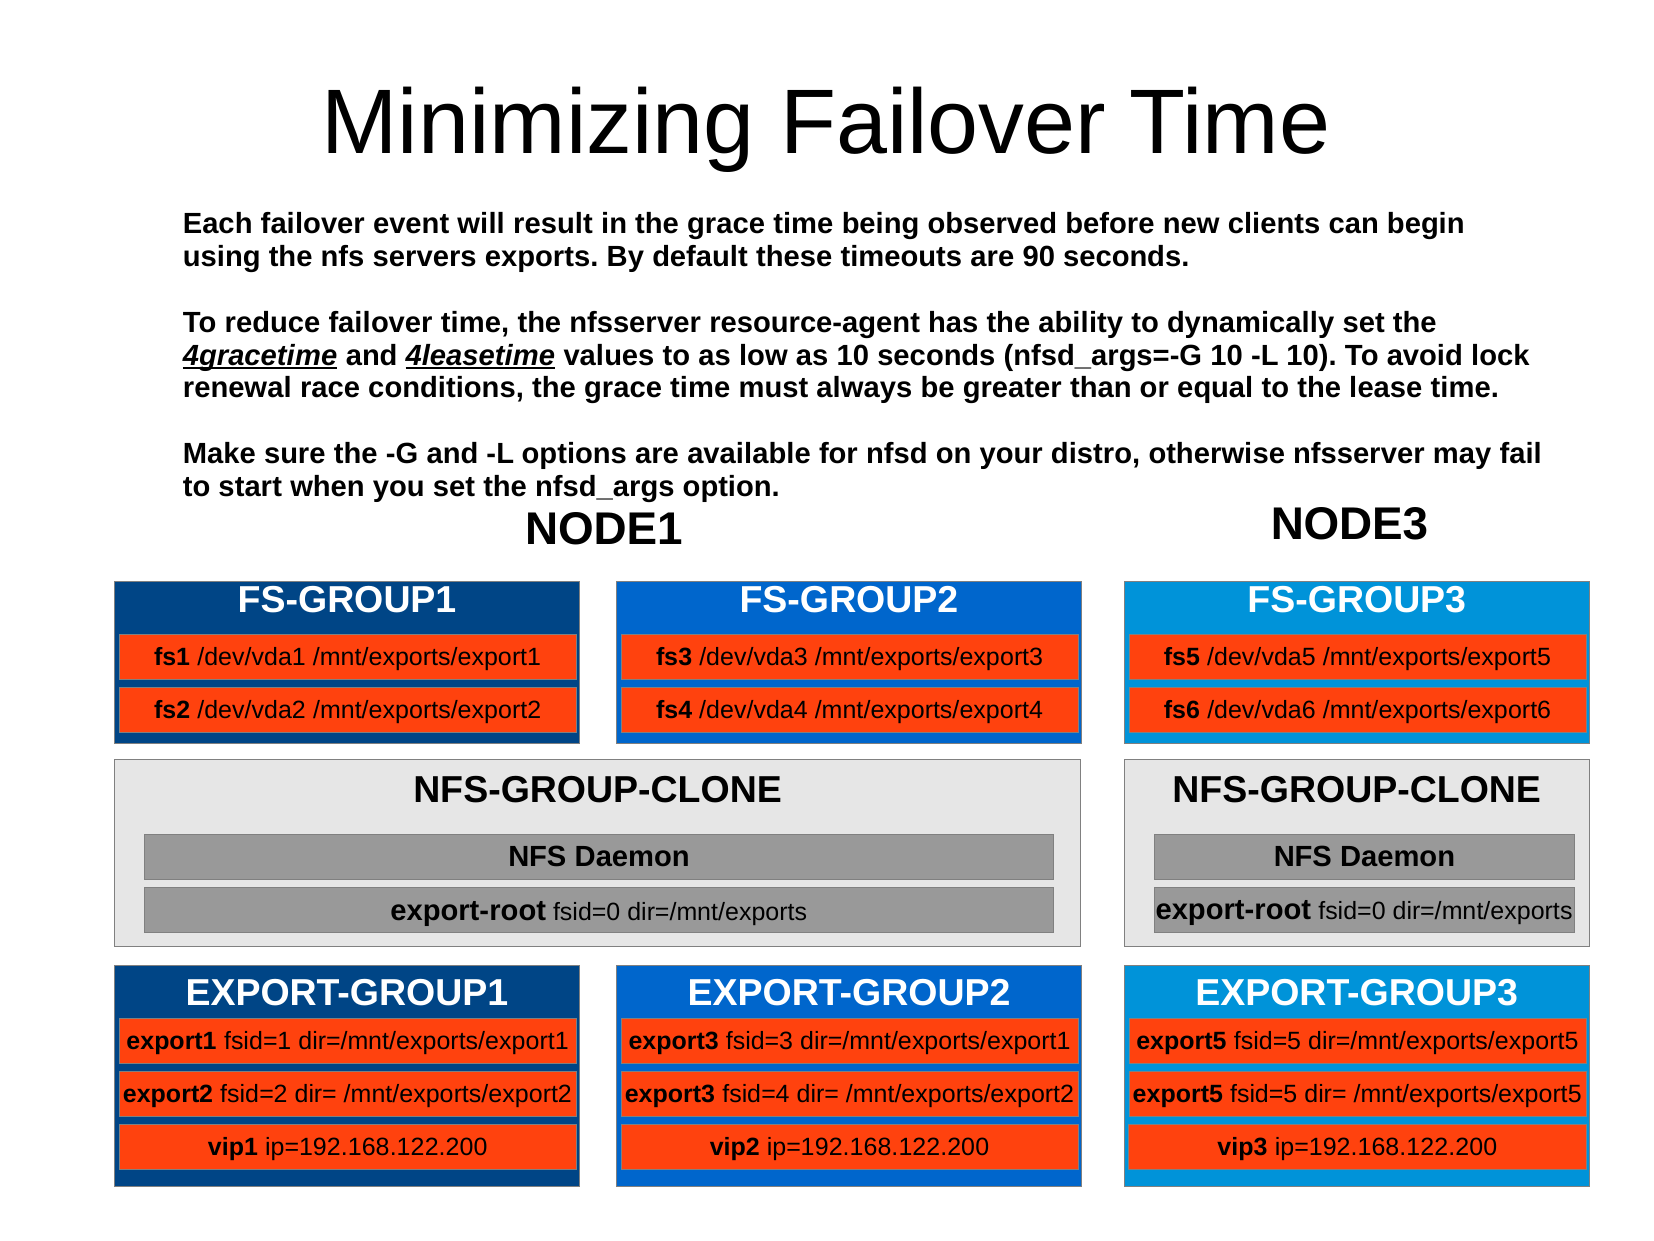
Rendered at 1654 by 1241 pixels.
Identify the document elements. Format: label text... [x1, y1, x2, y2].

text_box NODE3 [1256, 490, 1452, 574]
text_box fs2 /dev/vda2 /mnt/exports/export2 [119, 687, 577, 733]
text_box fs4 /dev/vda4 /mnt/exports/export4 [621, 687, 1079, 733]
text_box fs5 /dev/vda5 /mnt/exports/export5 [1129, 634, 1587, 680]
text_box FS-GROUP2 [616, 581, 1082, 744]
text_box export5 fsid=5 dir=/mnt/exports/export5 [1129, 1018, 1587, 1064]
text_box export-root fsid=0 dir=/mnt/exports [144, 887, 1054, 933]
text_box fs3 /dev/vda3 /mnt/exports/export3 [621, 634, 1079, 680]
text_box EXPORT-GROUP1 [114, 965, 580, 1187]
text_box export2 fsid=2 dir= /mnt/exports/export2 [119, 1071, 577, 1117]
text_box Each failover event will result in the grace time being observed before new clients can begin using the nfs servers exports. By default these timeouts are 90 seconds. To reduce failover time, the nfsserver resource-agent has the ability to dynamically set the 4gracetime and 4leasetime values to as low as 10 seconds (nfsd_args=-G 10 -L 10). To avoid lock renewal race conditions, the grace time must always be greater than or equal to the lease time. Make sure the -G and -L options are available for nfsd on your distro, otherwise nfsserver may fail to start when you set the nfsd_args option. [168, 200, 1564, 510]
text_box export3 fsid=3 dir=/mnt/exports/export1 [621, 1018, 1079, 1064]
text_box NFS-GROUP-CLONE [114, 759, 1081, 947]
text_box vip2 ip=192.168.122.200 [621, 1124, 1079, 1170]
text_box NODE1 [510, 495, 706, 578]
text_box export1 fsid=1 dir=/mnt/exports/export1 [119, 1018, 577, 1064]
text_box export-root fsid=0 dir=/mnt/exports [1154, 887, 1575, 933]
text_box fs1 /dev/vda1 /mnt/exports/export1 [119, 634, 577, 680]
text_box vip1 ip=192.168.122.200 [119, 1124, 577, 1170]
text_box vip3 ip=192.168.122.200 [1128, 1124, 1587, 1170]
text_box EXPORT-GROUP3 [1124, 965, 1590, 1187]
text_box FS-GROUP3 [1124, 581, 1590, 744]
text_box fs6 /dev/vda6 /mnt/exports/export6 [1129, 687, 1587, 733]
title Minimizing Failover Time [82, 49, 1571, 196]
text_box NFS-GROUP-CLONE [1124, 759, 1590, 947]
text_box NFS Daemon [1154, 834, 1575, 880]
text_box FS-GROUP1 [114, 581, 580, 744]
text_box export5 fsid=5 dir= /mnt/exports/export5 [1129, 1071, 1587, 1117]
text_box export3 fsid=4 dir= /mnt/exports/export2 [621, 1071, 1079, 1117]
text_box NFS Daemon [144, 834, 1054, 880]
text_box EXPORT-GROUP2 [616, 965, 1082, 1187]
